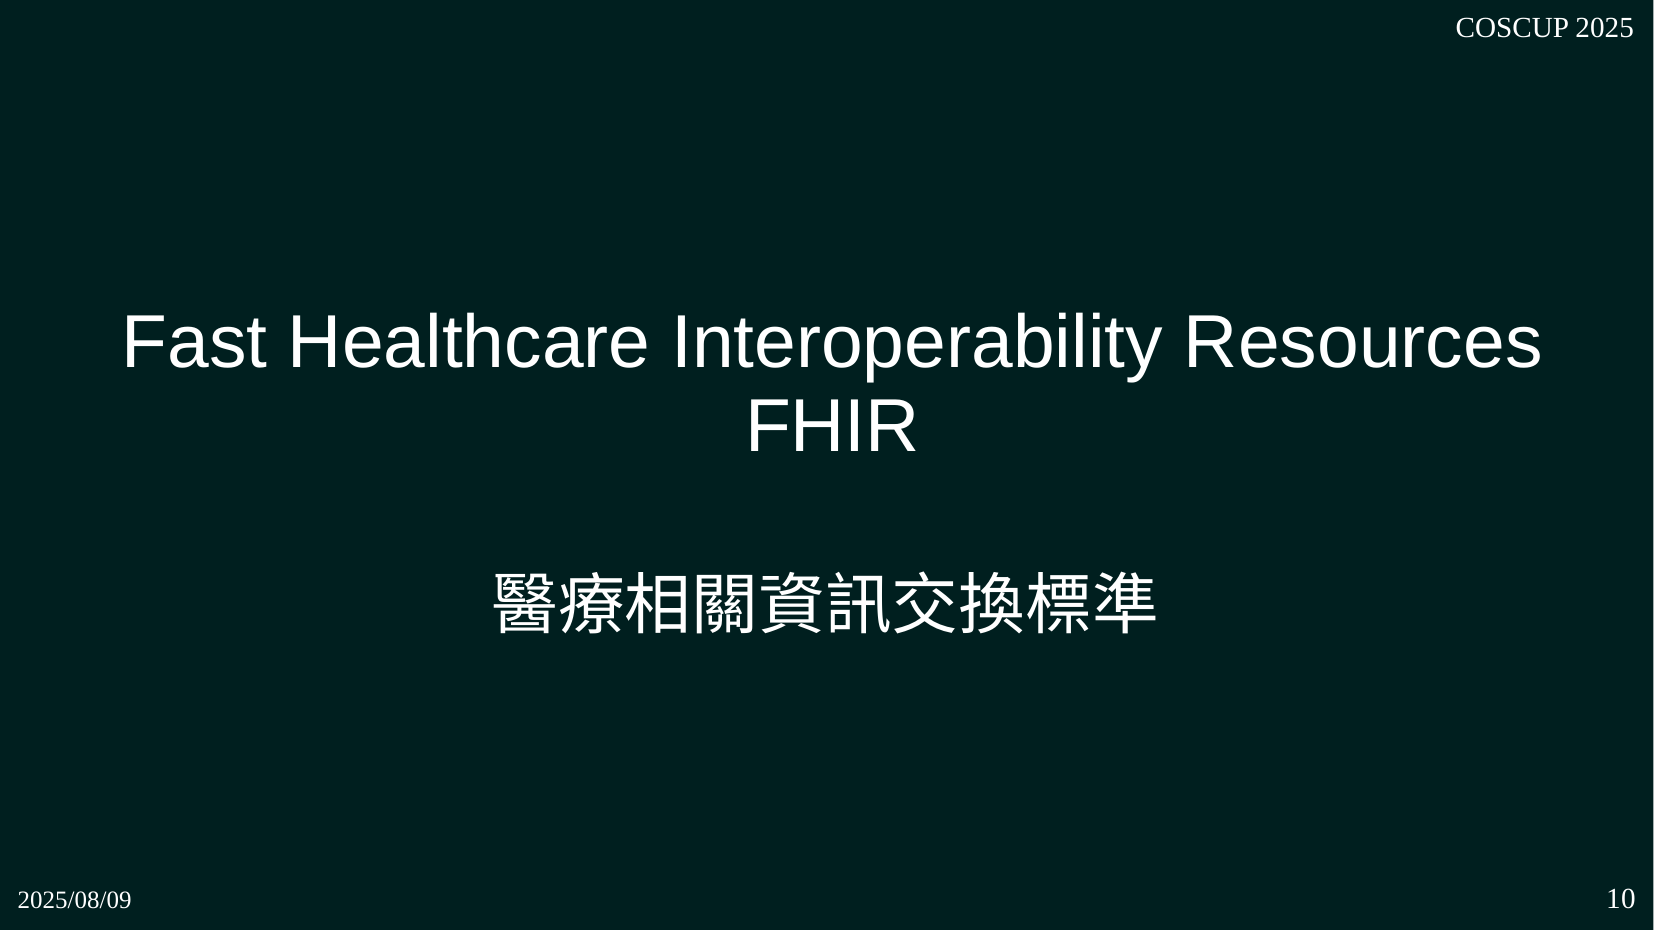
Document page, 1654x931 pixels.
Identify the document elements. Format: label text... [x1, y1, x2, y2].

subtitle Fast Healthcare Interoperability Resources FHIR 醫療相關資訊交換標準 [88, 113, 1577, 834]
